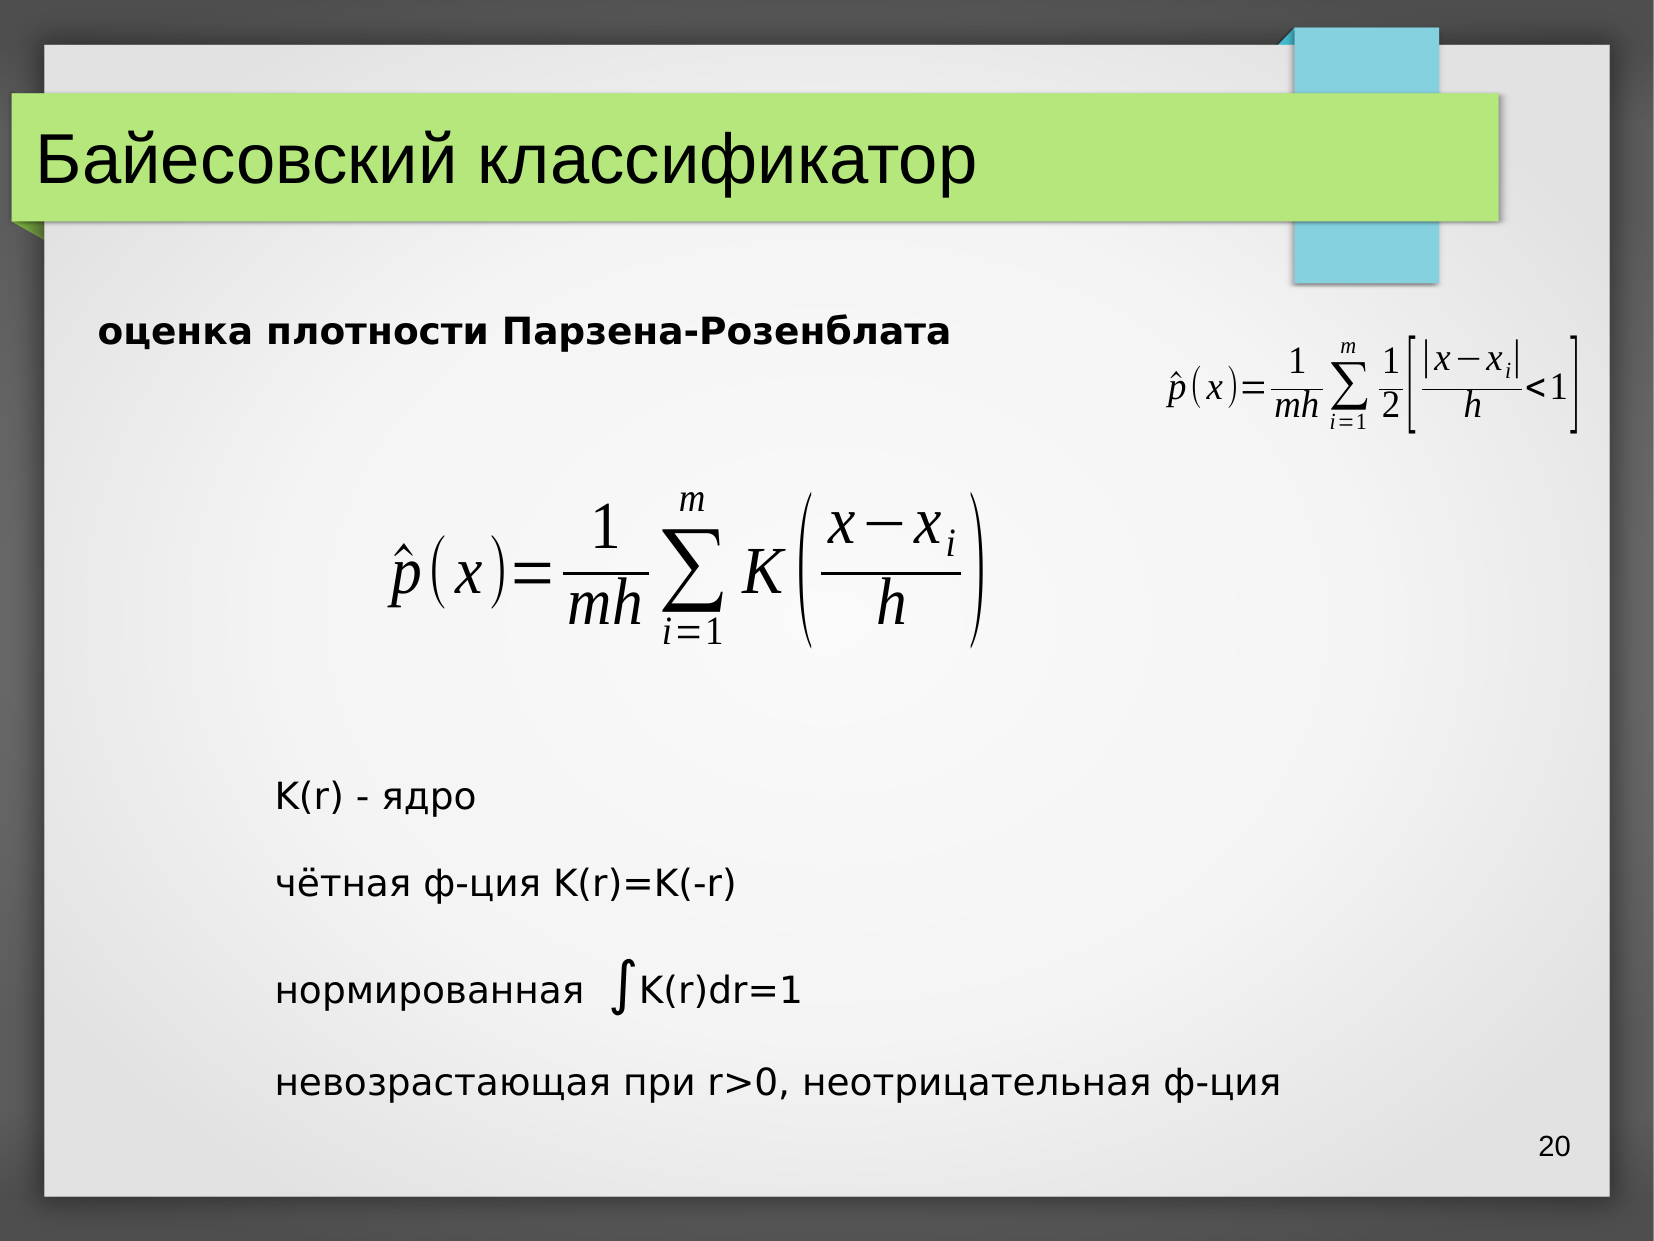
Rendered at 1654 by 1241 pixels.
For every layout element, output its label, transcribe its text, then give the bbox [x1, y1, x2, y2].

text_box оценка плотности Парзена-Розенблата [82, 302, 1004, 405]
chart [377, 484, 994, 657]
chart [1157, 333, 1587, 438]
text_box K(r) - ядро чётная ф-ция K(r)=K(-r) нормированная ∫K(r)dr=1 невозрастающая при r>0, неотрицательная ф-ция [259, 767, 1347, 1155]
picture [0, 0, 1654, 1241]
title Байесовский классификатор [35, 118, 1489, 200]
